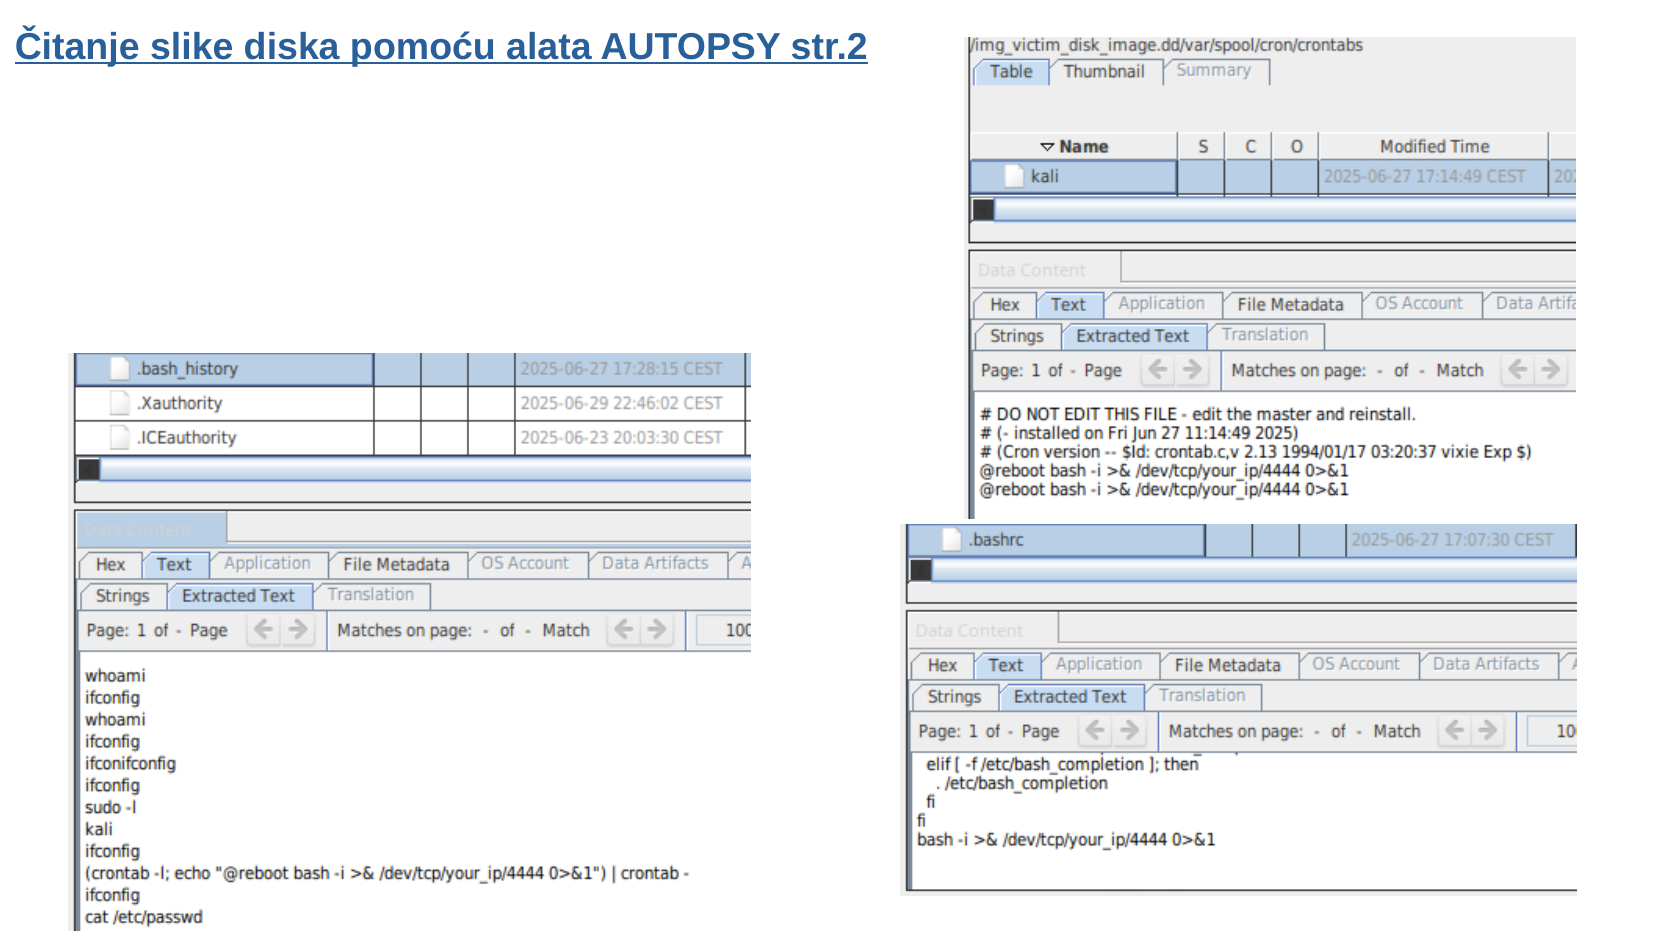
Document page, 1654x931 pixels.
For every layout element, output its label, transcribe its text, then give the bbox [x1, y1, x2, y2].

picture [68, 353, 751, 931]
picture [964, 37, 1576, 519]
text_box Čitanje slike diska pomoću alata AUTOPSY str.2 [0, 18, 901, 113]
picture [900, 524, 1577, 896]
